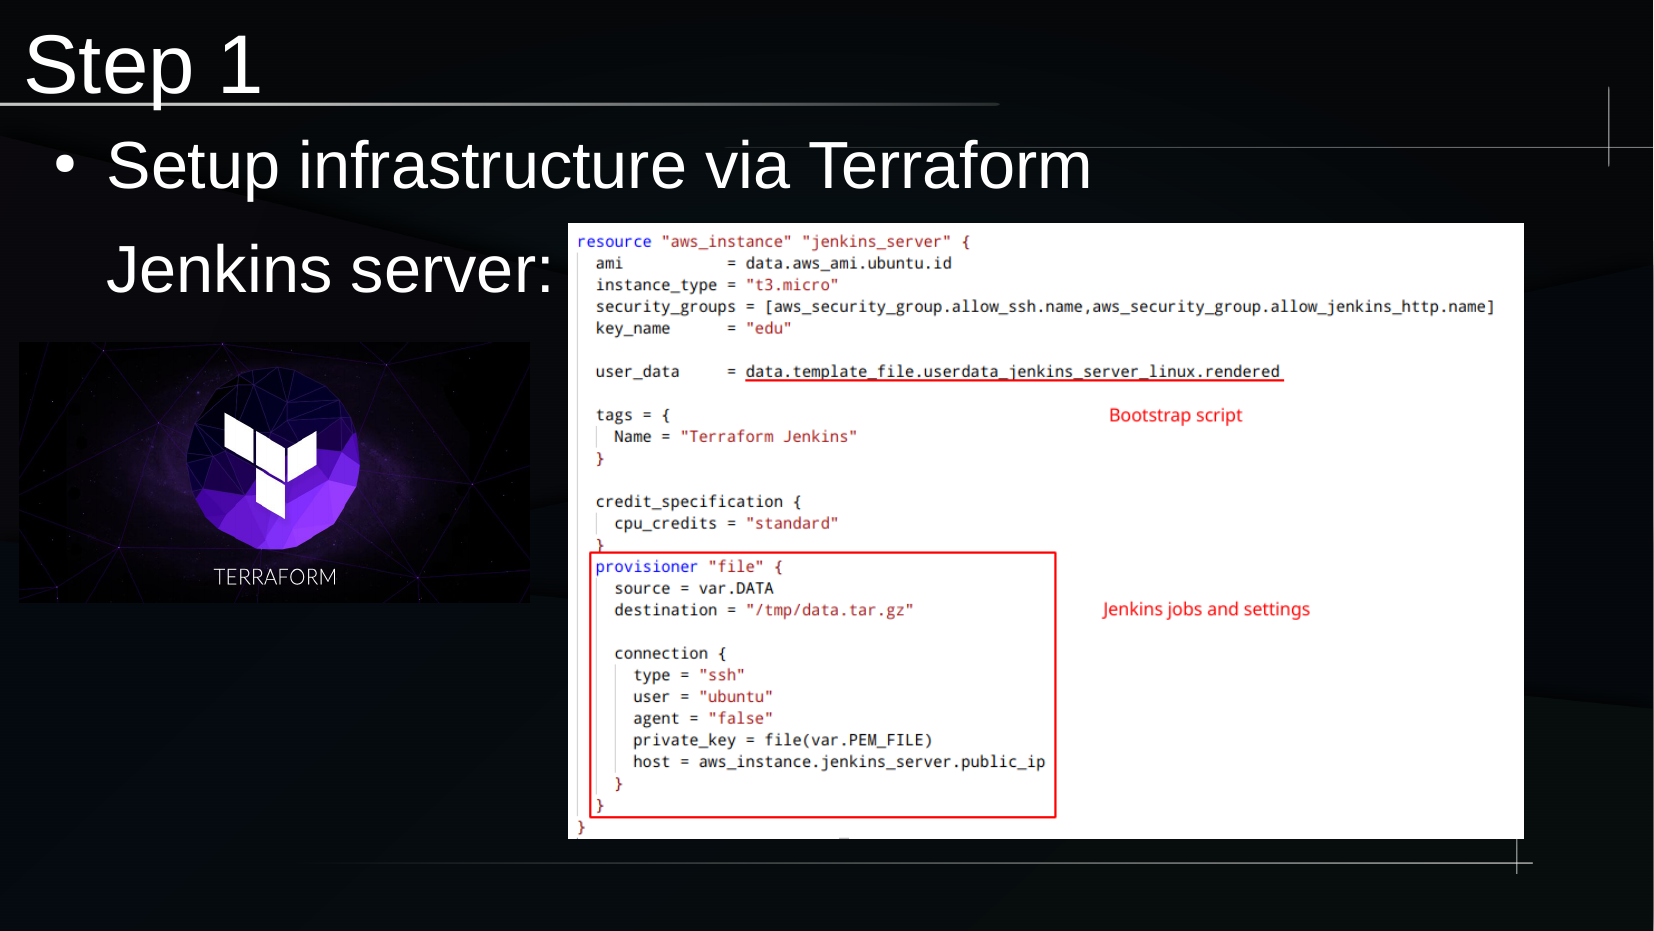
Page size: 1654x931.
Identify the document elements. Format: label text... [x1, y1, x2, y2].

list Setup infrastructure via Terraform Jenkins server: [35, 23, 1524, 343]
picture [0, 0, 1654, 931]
title Step 1 [23, 11, 1589, 119]
